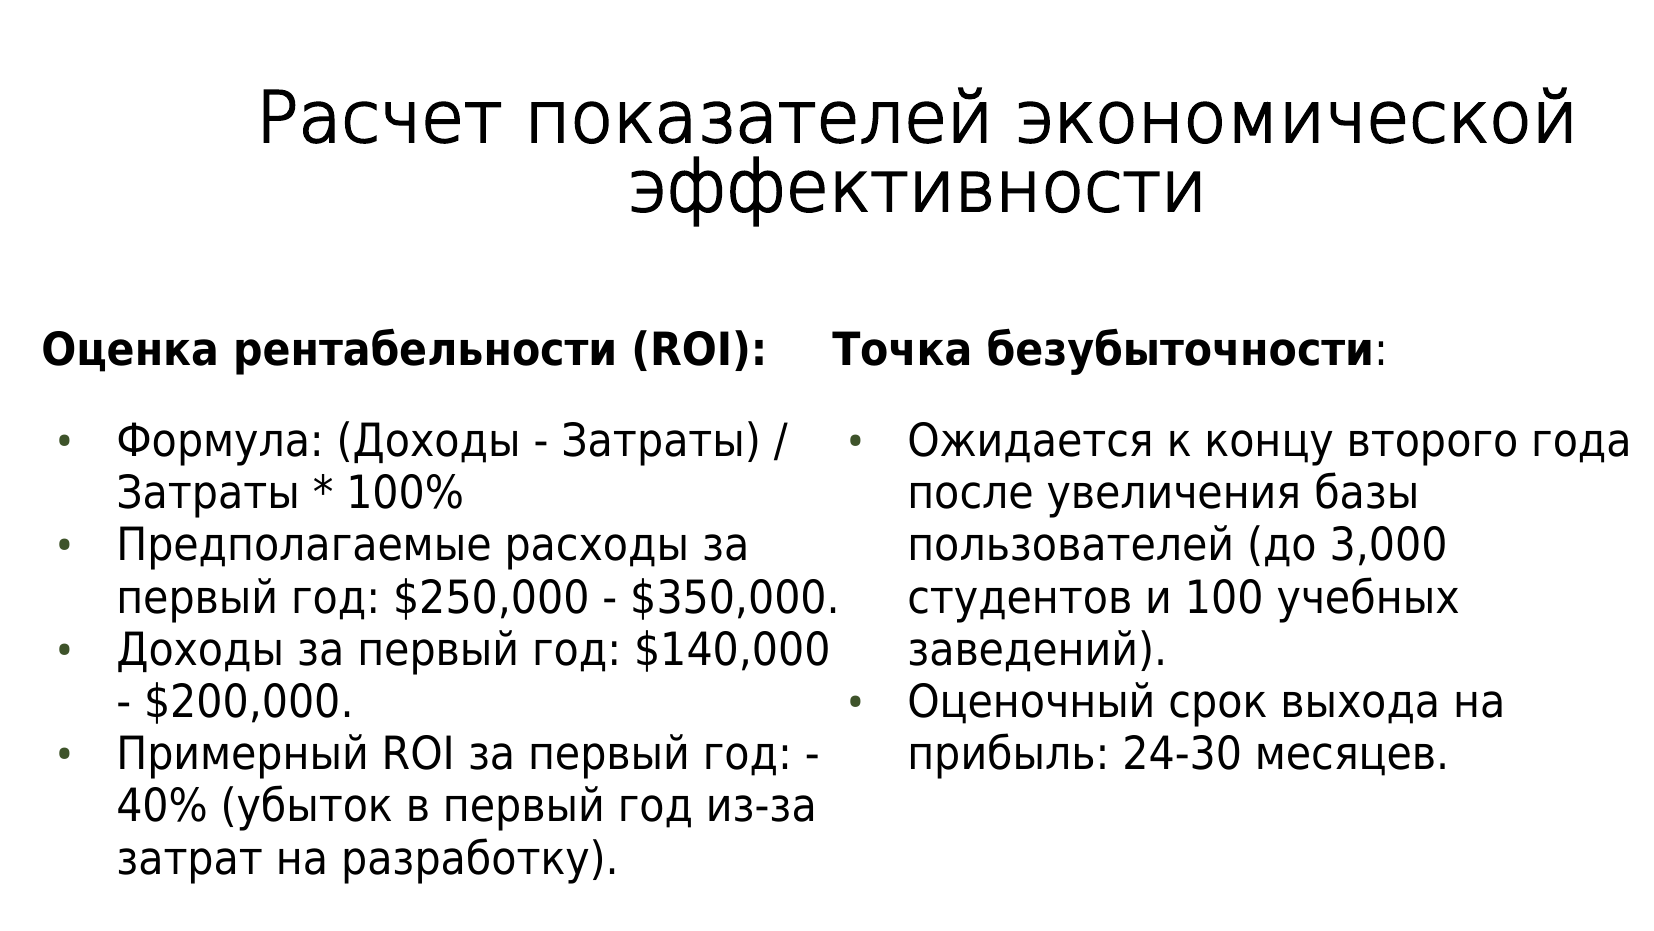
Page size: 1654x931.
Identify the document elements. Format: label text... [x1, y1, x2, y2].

title Расчет показателей экономической эффективности [35, 75, 1654, 235]
text_box Точка безубыточности: Ожидается к концу второго года после увеличения базы пользователей (до 3,000 студентов и 100 учебных заведений). Оценочный срок выхода на прибыль: 24-30 месяцев. [812, 313, 1654, 863]
text_box Оценка рентабельности (ROI): Формула: (Доходы - Затраты) / Затраты * 100% Предполагаемые расходы за первый год: $250,000 - $350,000. Доходы за первый год: $140,000 - $200,000. Примерный ROI за первый год: -40% (убыток в первый год из-за затрат на разработку). [21, 313, 812, 863]
